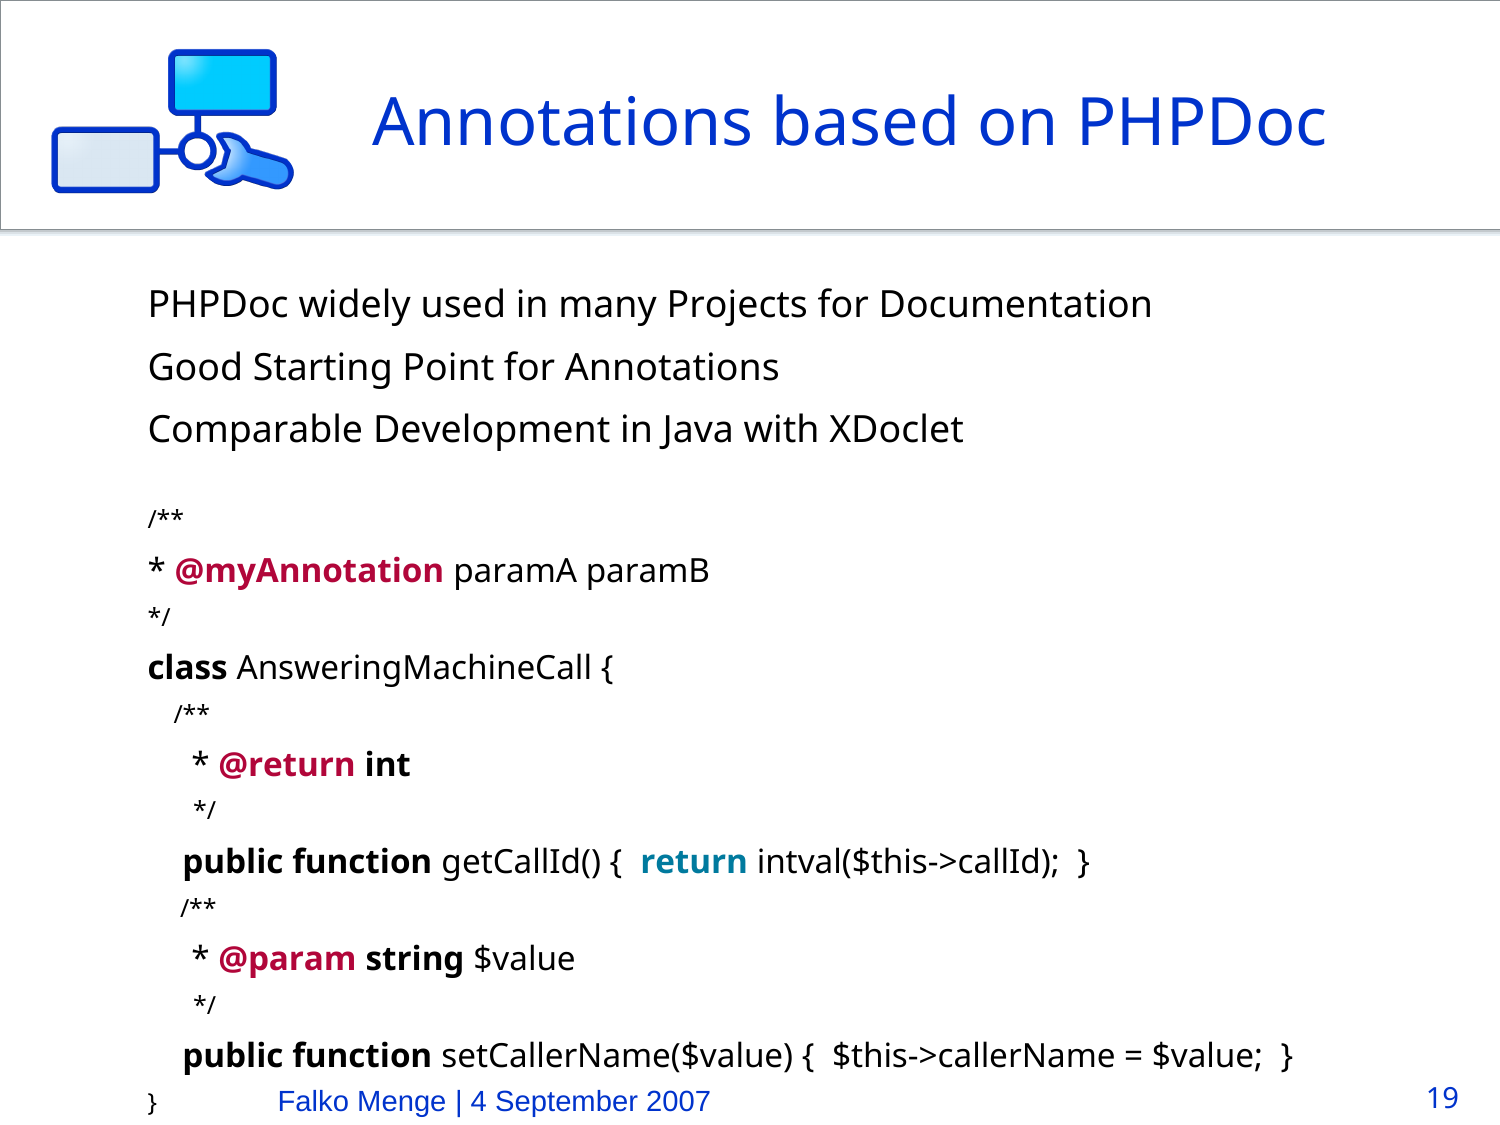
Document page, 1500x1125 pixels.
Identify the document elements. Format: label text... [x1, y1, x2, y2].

picture [0, 230, 1500, 236]
picture [8, 19, 310, 224]
list PHPDoc widely used in many Projects for Documentation Good Starting Point for Annotations Comparable Development in Java with XDoclet /** * @myAnnotation paramA paramB */ class AnsweringMachineCall { /** * @return int */ public function getCallId() { return intval($this->callId); } /** * @param string $value */ public function setCallerName($value) { $this->callerName = $value; } } [117, 278, 1459, 1071]
title Annotations based on PHPDoc [372, 19, 1500, 221]
